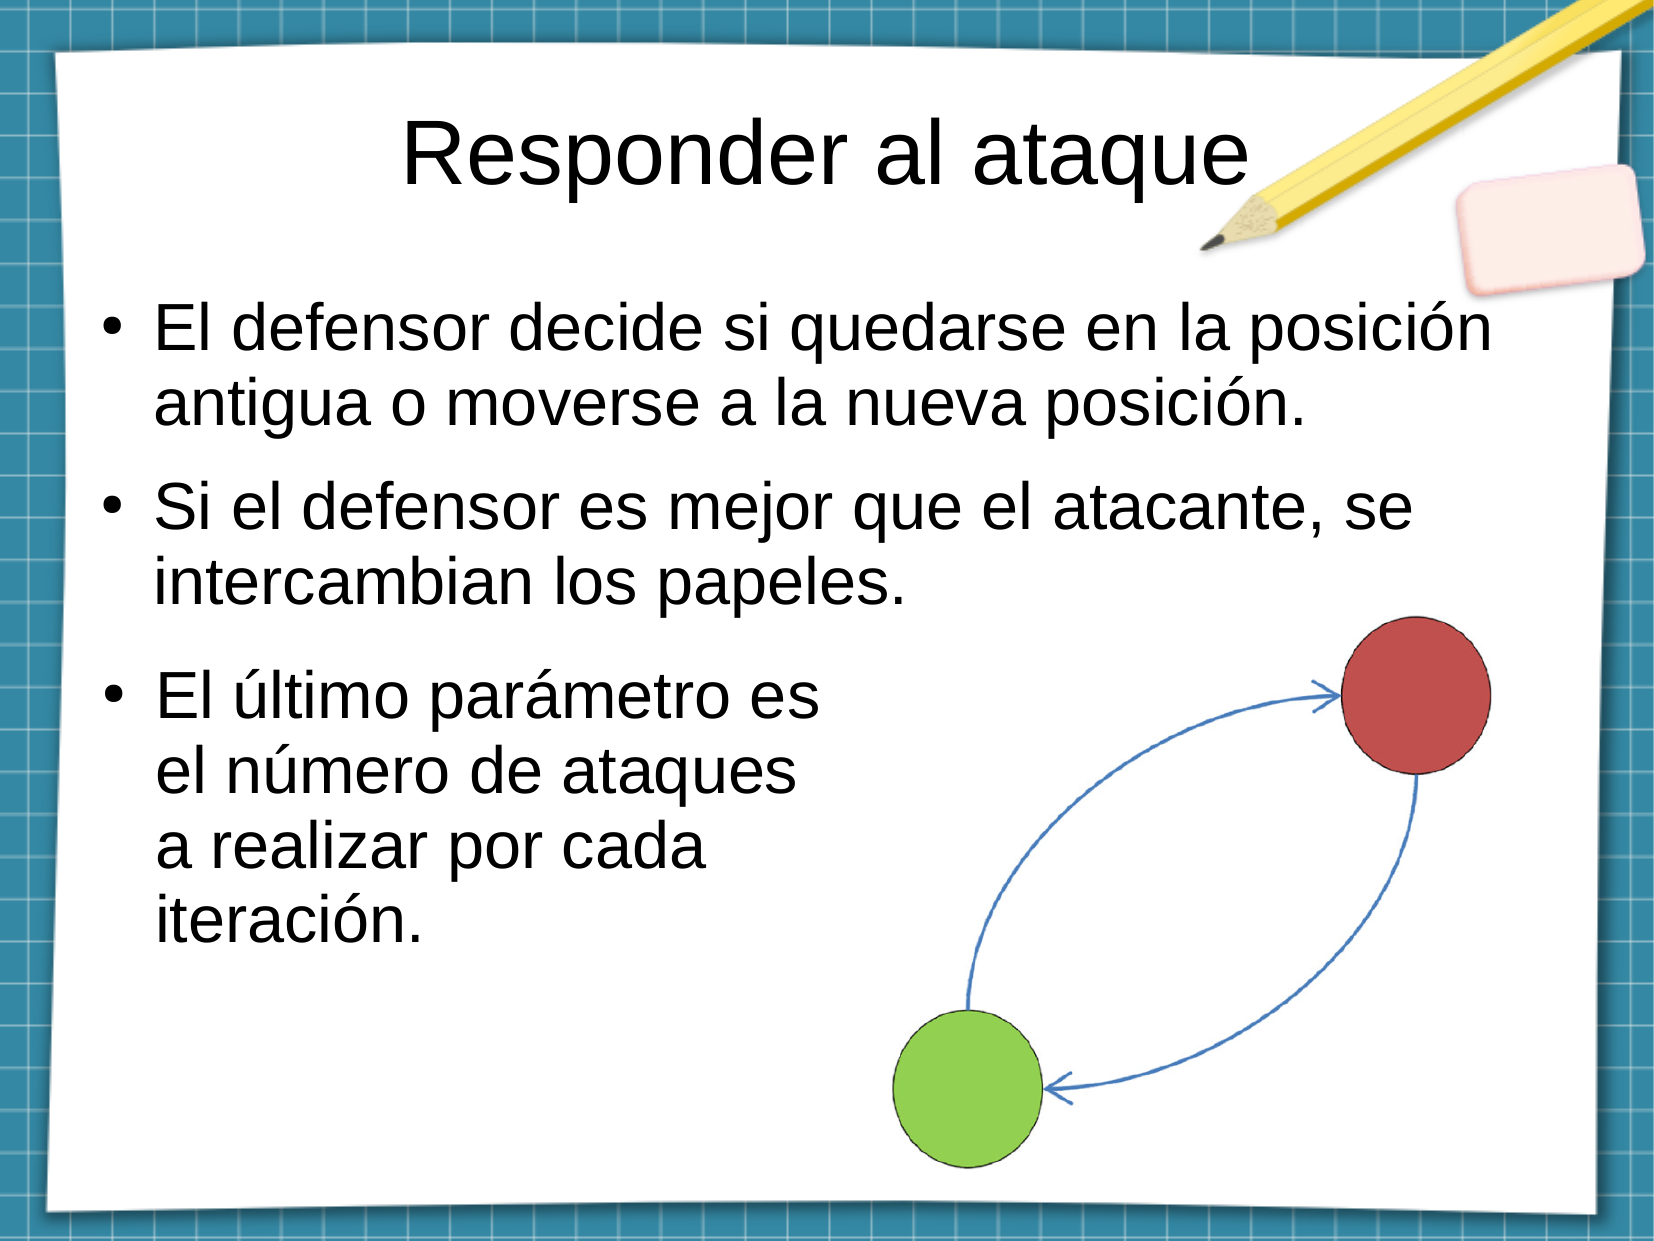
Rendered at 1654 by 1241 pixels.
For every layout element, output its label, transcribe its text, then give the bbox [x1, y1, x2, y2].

picture [0, 0, 1654, 1241]
title Responder al ataque [82, 49, 1571, 257]
list El defensor decide si quedarse en la posición antigua o moverse a la nueva posición. Si el defensor es mejor que el atacante, se intercambian los papeles. [82, 290, 1571, 646]
list El último parámetro es el número de ataques a realizar por cada iteración. [84, 658, 823, 1049]
